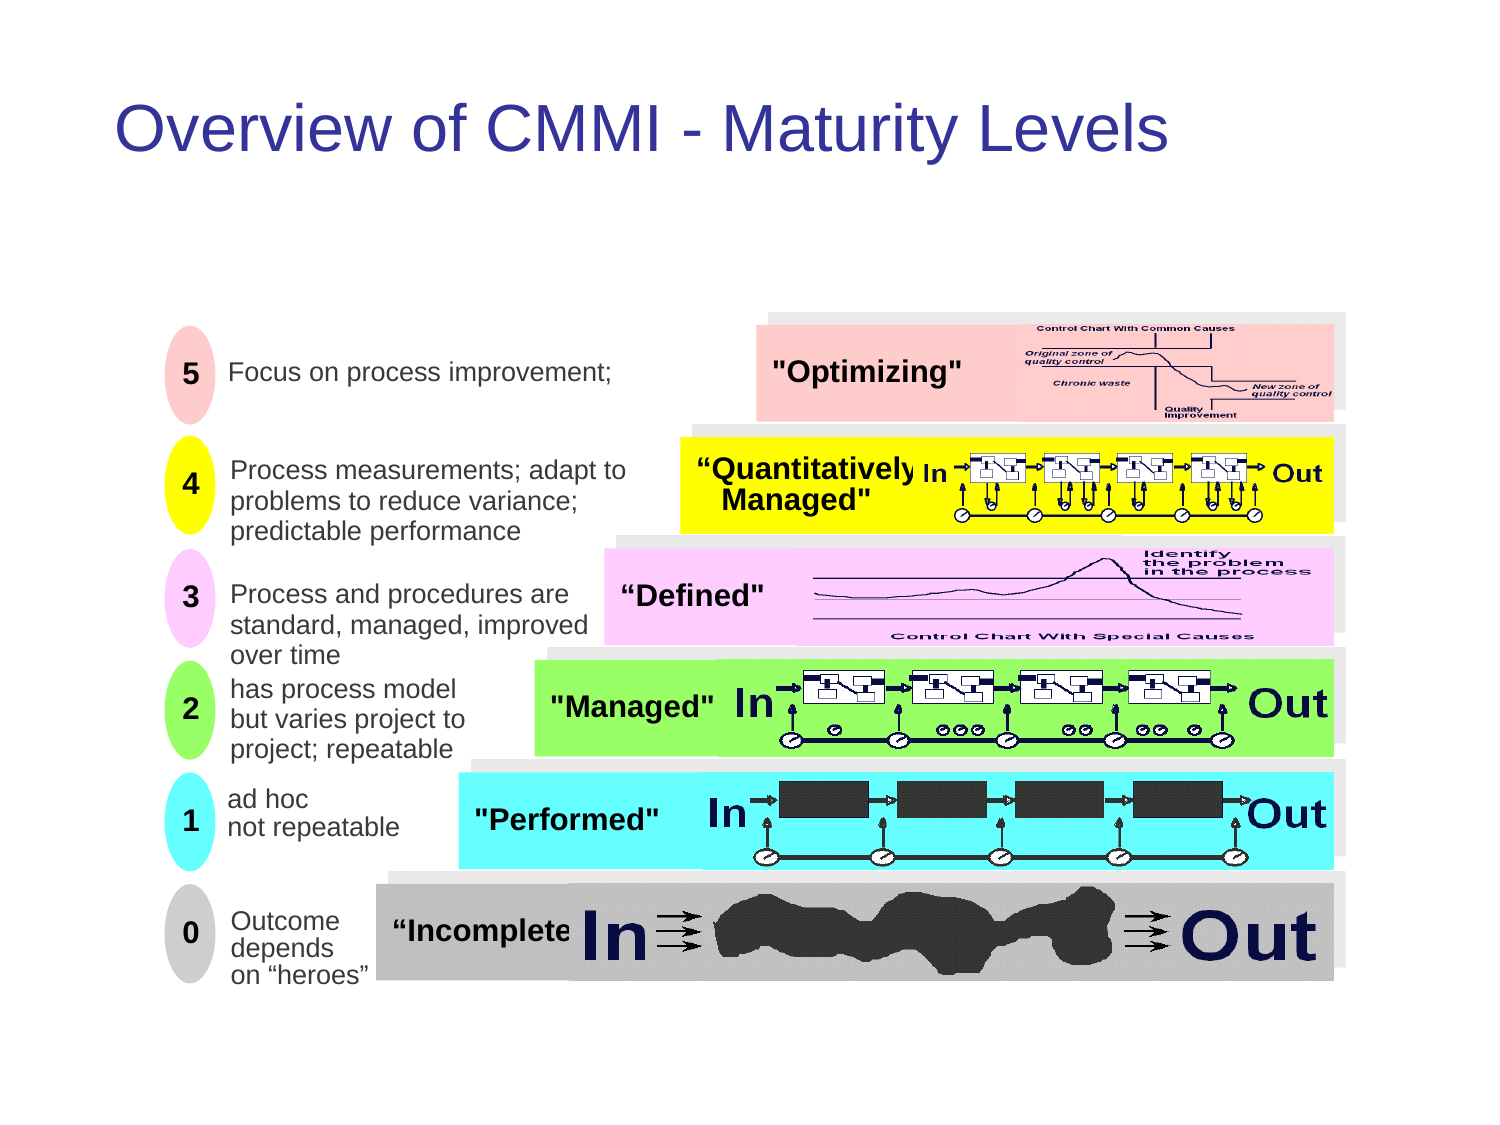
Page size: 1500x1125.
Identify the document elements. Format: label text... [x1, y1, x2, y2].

text_box "Performed" [458, 772, 702, 870]
text_box 5 [164, 325, 214, 425]
title Overview of CMMI - Maturity Levels [100, 30, 1400, 173]
text_box “Defined" [604, 548, 795, 646]
text_box 2 [164, 660, 214, 760]
text_box has process model but varies project to project; repeatable [214, 679, 483, 773]
text_box ad hoc not repeatable [214, 780, 414, 849]
picture [702, 772, 1334, 870]
text_box "Optimizing" [756, 324, 1020, 422]
picture [569, 883, 1334, 981]
text_box Outcome depends on “heroes” [217, 901, 390, 997]
text_box “Quantitatively Managed" [680, 437, 913, 534]
text_box Focus on process improvement; [212, 350, 713, 396]
picture [1020, 324, 1334, 422]
picture [795, 548, 1334, 646]
text_box “Incomplete" [376, 883, 569, 981]
text_box 4 [164, 435, 214, 535]
text_box "Managed" [534, 659, 718, 757]
text_box Process and procedures are standard, managed, improved over time [214, 572, 625, 679]
text_box 3 [164, 548, 214, 648]
picture [718, 659, 1334, 757]
picture [913, 437, 1334, 534]
text_box Process measurements; adapt to problems to reduce variance; predictable performance [214, 448, 676, 555]
text_box 0 [164, 884, 216, 984]
text_box 1 [164, 772, 214, 872]
